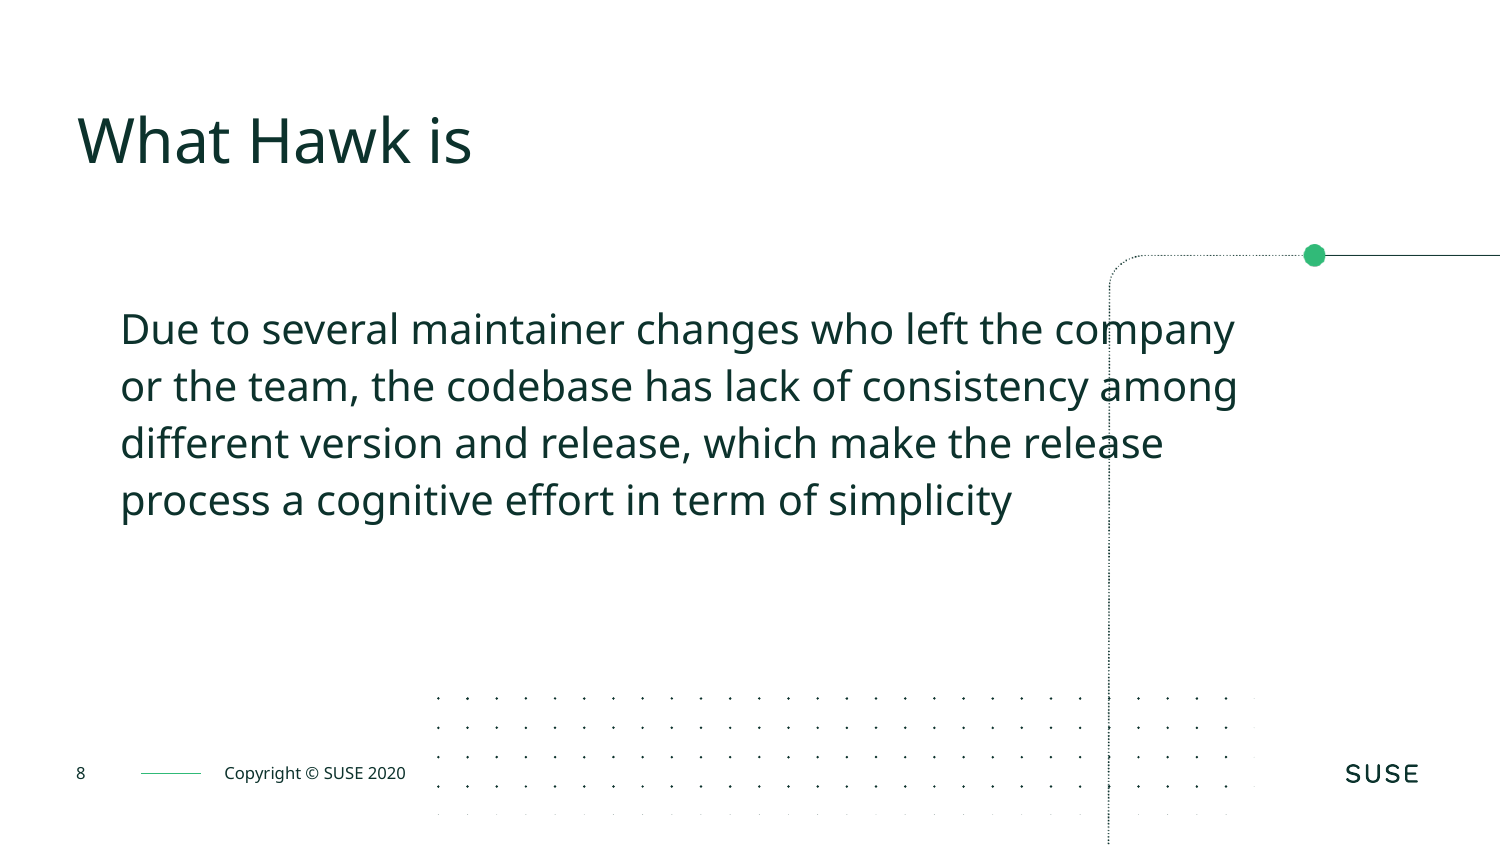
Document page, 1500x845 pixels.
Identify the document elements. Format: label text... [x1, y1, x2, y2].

title Due to several maintainer changes who left the company or the team, the codebase has lack of consistency among different version and release, which make the release process a cognitive effort in term of simplicity [120, 300, 1107, 811]
picture [1107, 244, 1500, 845]
title What Hawk is [77, 97, 1336, 245]
